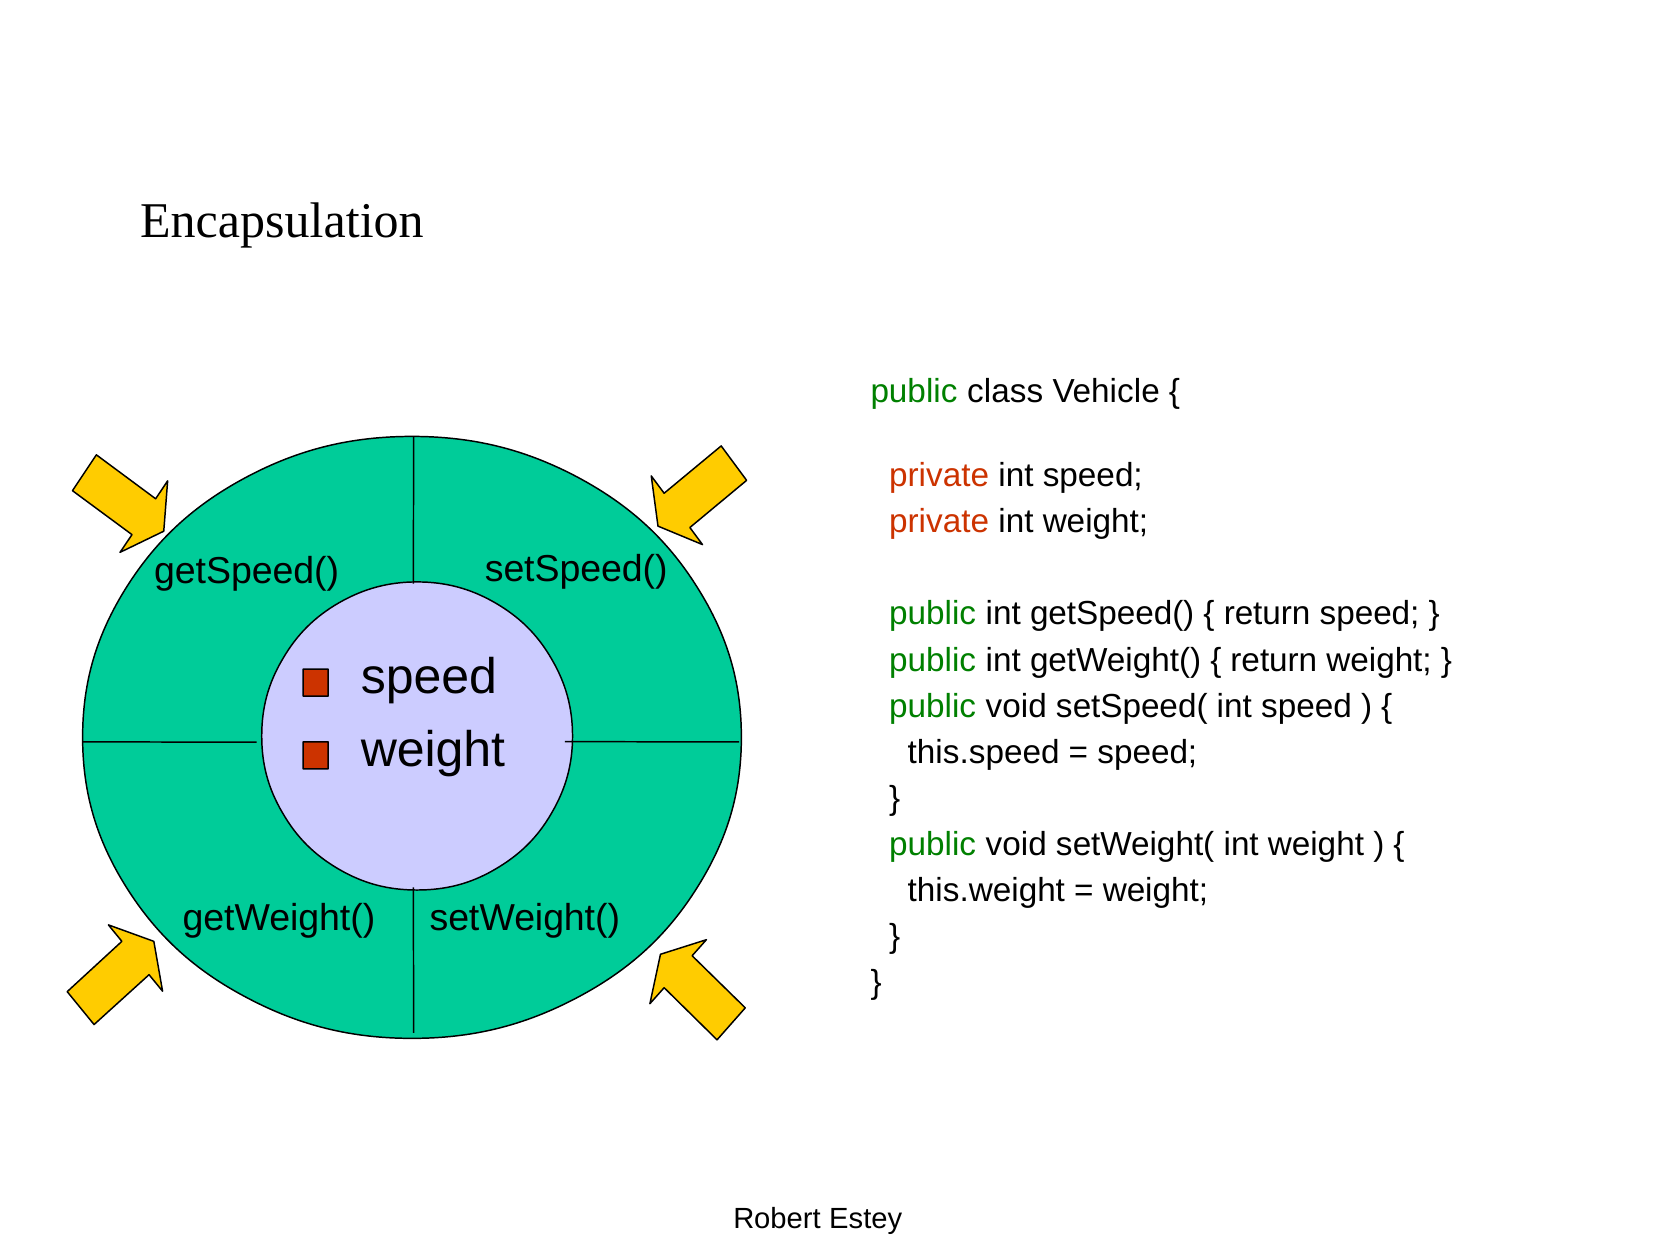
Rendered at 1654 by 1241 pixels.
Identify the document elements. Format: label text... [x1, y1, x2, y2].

text_box [0, 0, 1654, 1241]
text_box Robert Estey [733, 1201, 921, 1240]
text_box public void setSpeed( int speed ) { [870, 687, 1447, 731]
text_box this.speed = speed; [870, 733, 1232, 777]
text_box } [870, 779, 908, 823]
text_box getWeight() [182, 896, 397, 946]
text_box public int getSpeed() { return speed; } [870, 595, 1499, 639]
text_box } [870, 963, 908, 1007]
text_box private int weight; [870, 502, 1178, 547]
text_box this.weight = weight; [870, 871, 1244, 915]
text_box public void setWeight( int weight ) { [870, 825, 1461, 869]
text_box setSpeed() [484, 547, 687, 596]
text_box weight [360, 721, 520, 787]
text_box public class Vehicle { [870, 372, 1215, 416]
text_box Encapsulation [140, 193, 454, 258]
text_box public int getWeight() { return weight; } [870, 641, 1514, 685]
text_box getSpeed() [154, 549, 359, 599]
text_box } [870, 917, 908, 961]
text_box setWeight() [429, 896, 641, 946]
text_box private int speed; [870, 456, 1171, 501]
text_box speed [360, 648, 511, 714]
